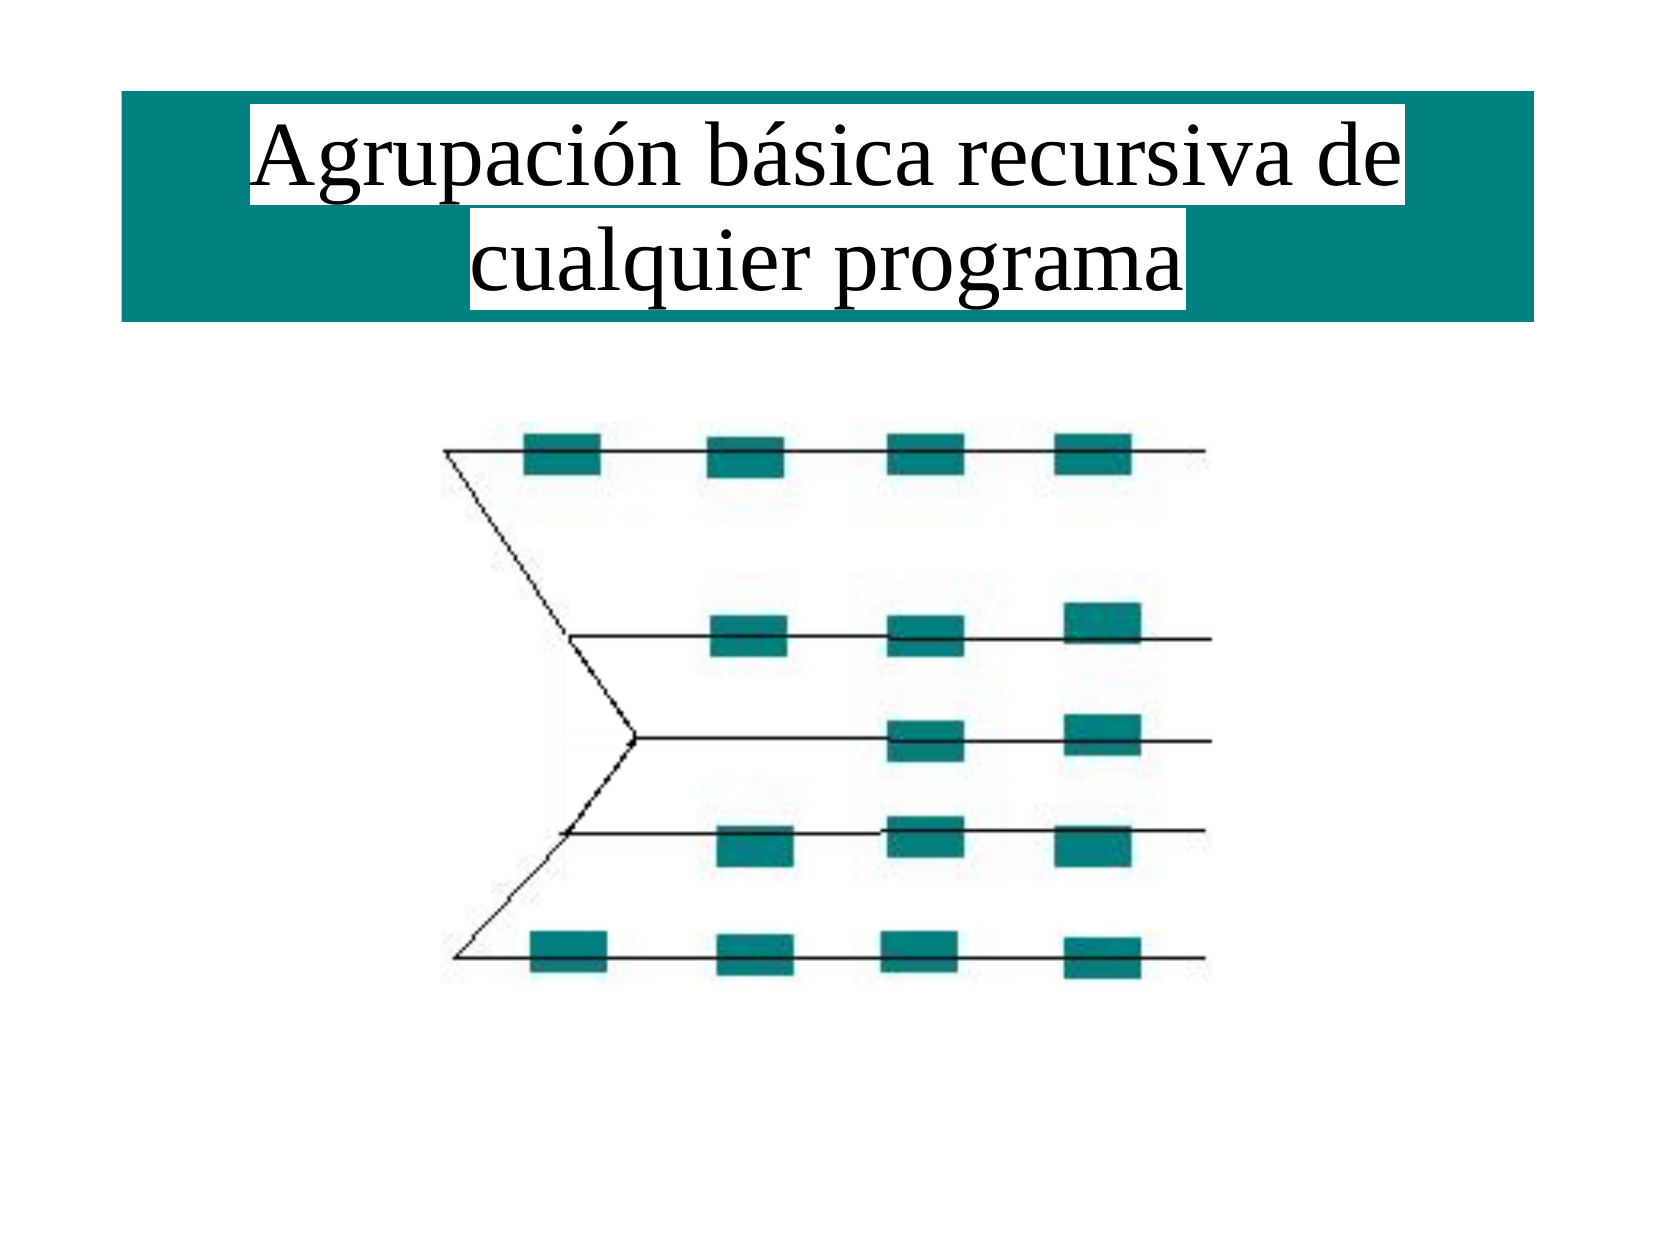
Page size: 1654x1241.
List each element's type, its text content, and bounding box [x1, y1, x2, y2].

title Agrupación básica recursiva de cualquier programa [121, 91, 1534, 322]
picture [441, 422, 1242, 1015]
